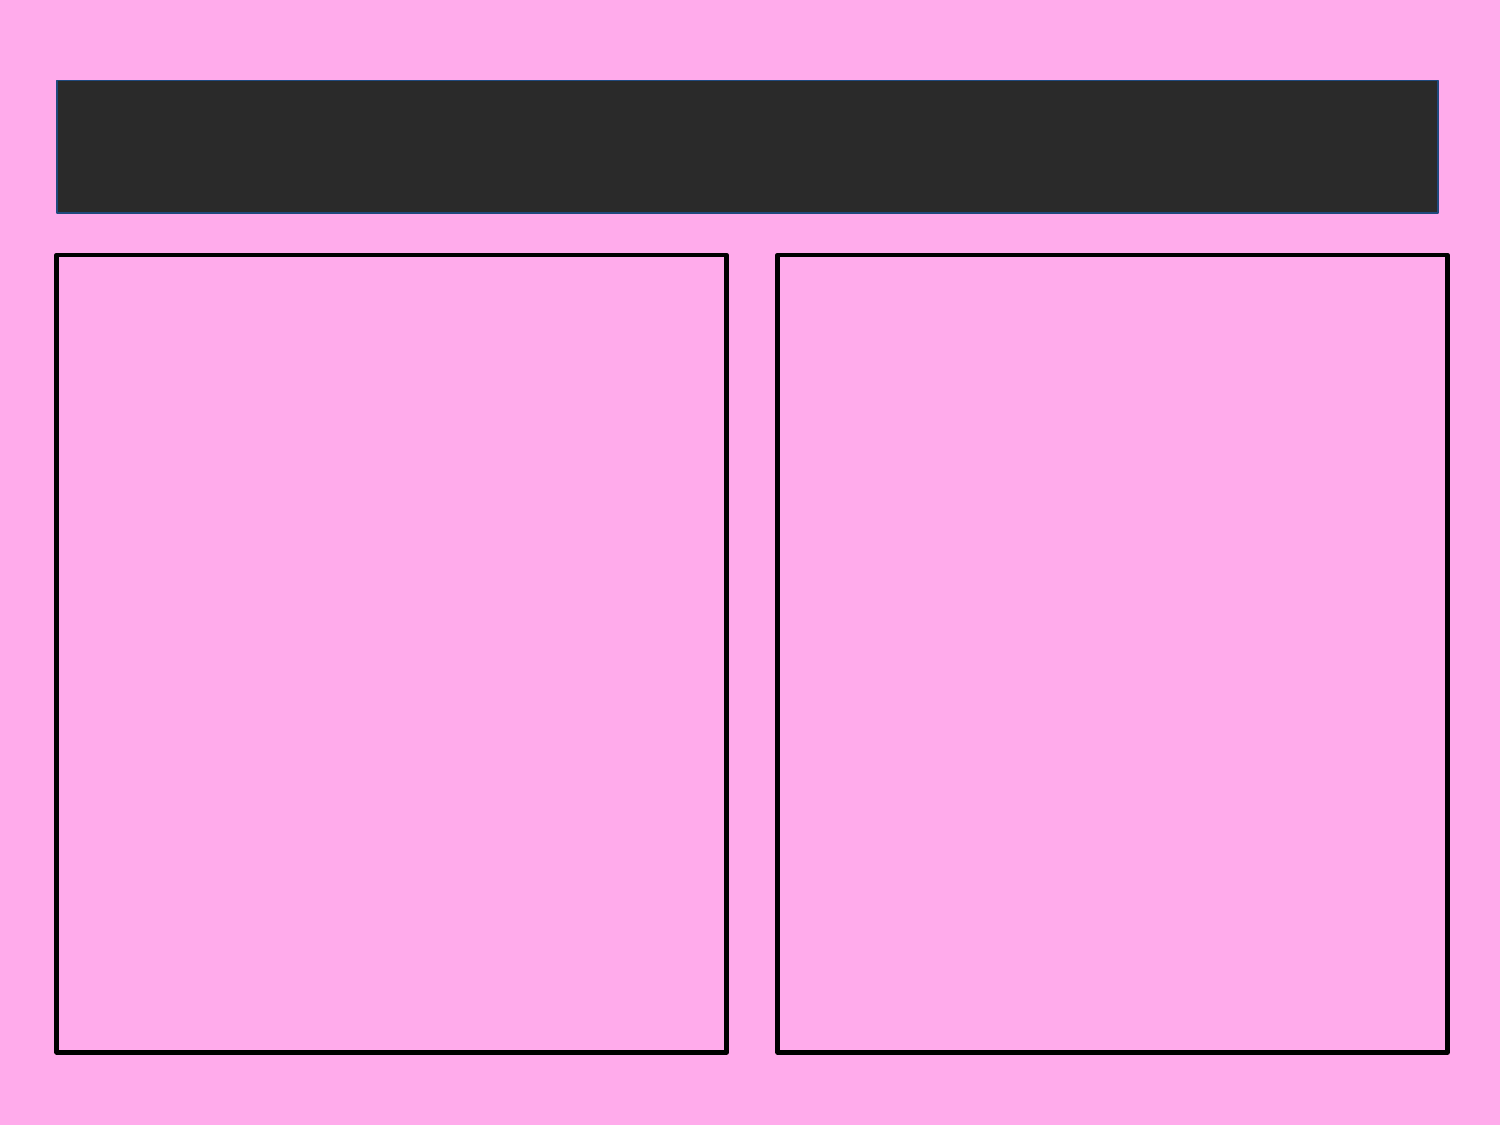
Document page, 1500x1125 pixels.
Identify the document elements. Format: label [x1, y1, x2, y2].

text_box [56, 80, 1439, 214]
